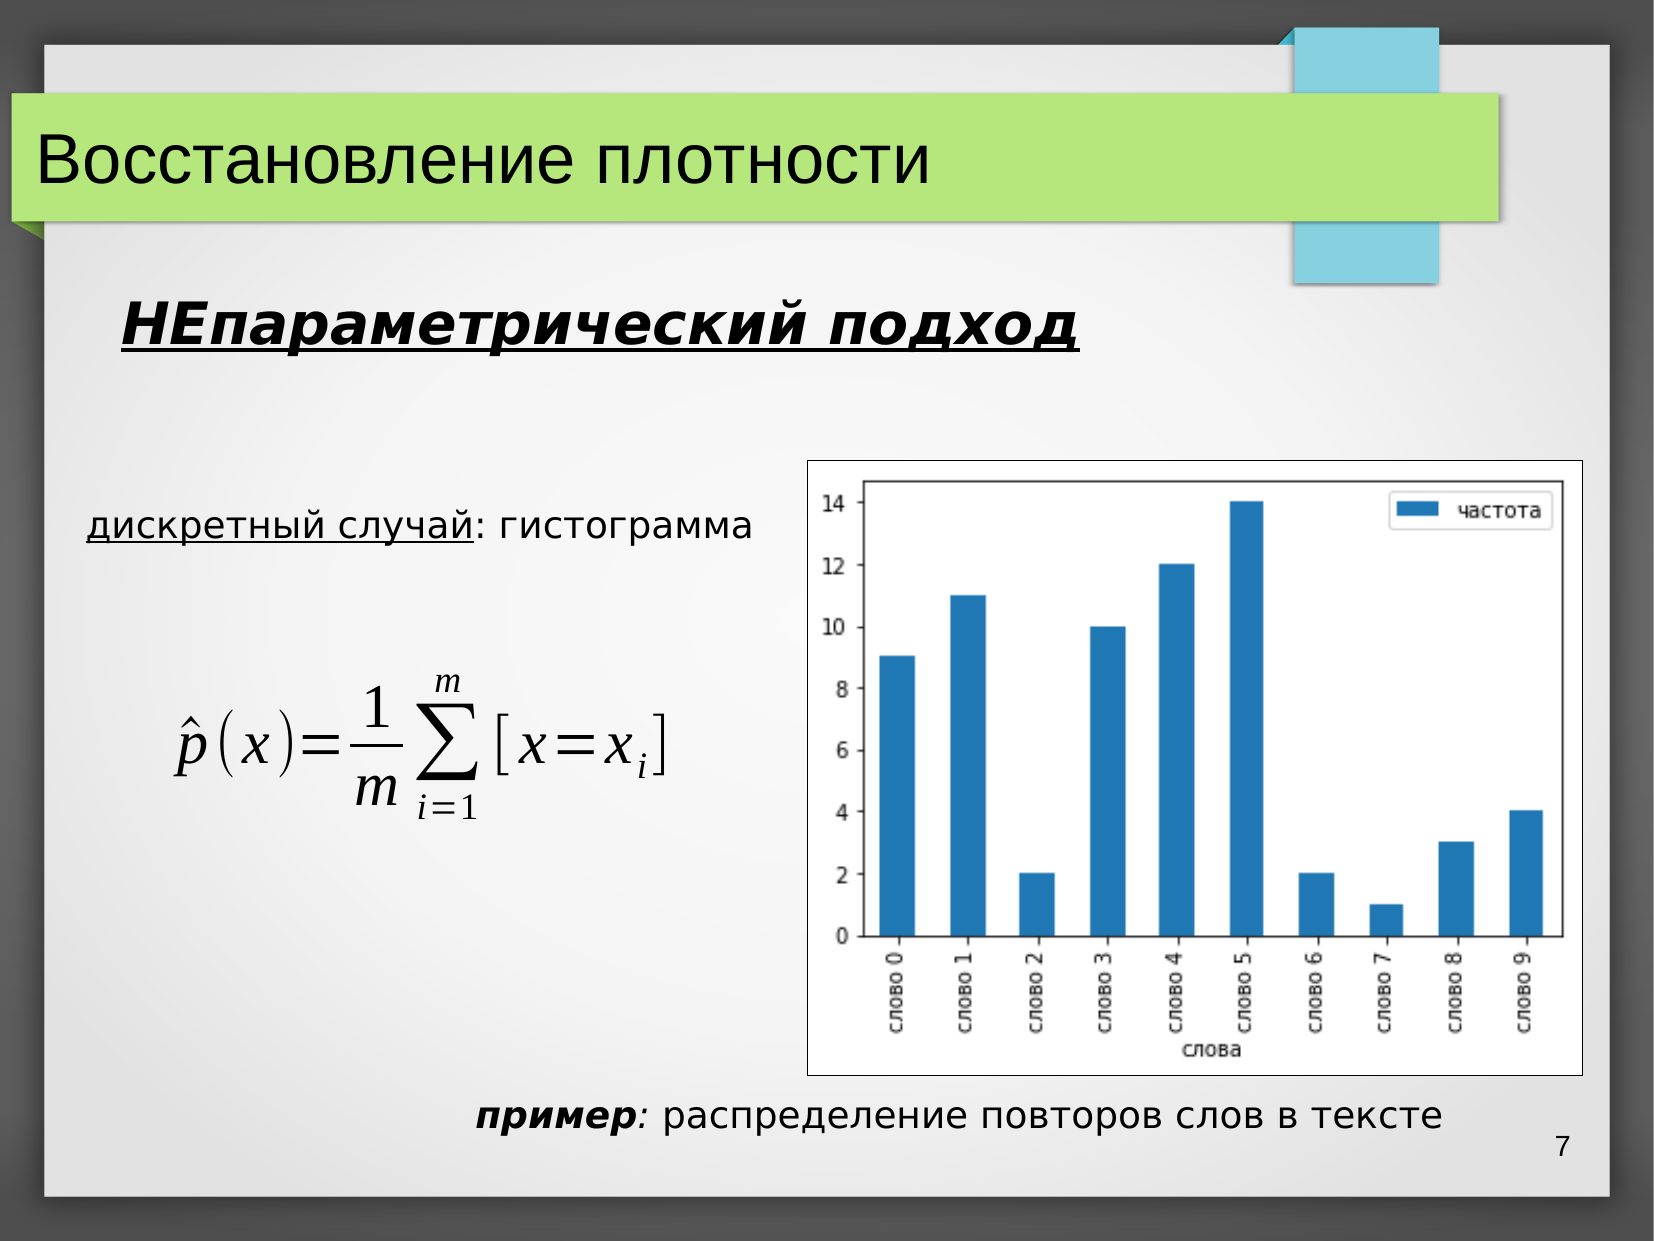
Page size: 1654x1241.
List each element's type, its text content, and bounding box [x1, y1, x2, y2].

title Восстановление плотности [35, 118, 1489, 199]
text_box дискретный случай: гистограмма [70, 496, 792, 557]
text_box НЕпараметрический подход [106, 283, 1300, 370]
text_box пример: распределение повторов слов в тексте [460, 1086, 1477, 1147]
picture [0, 0, 1654, 1241]
chart [165, 658, 676, 827]
